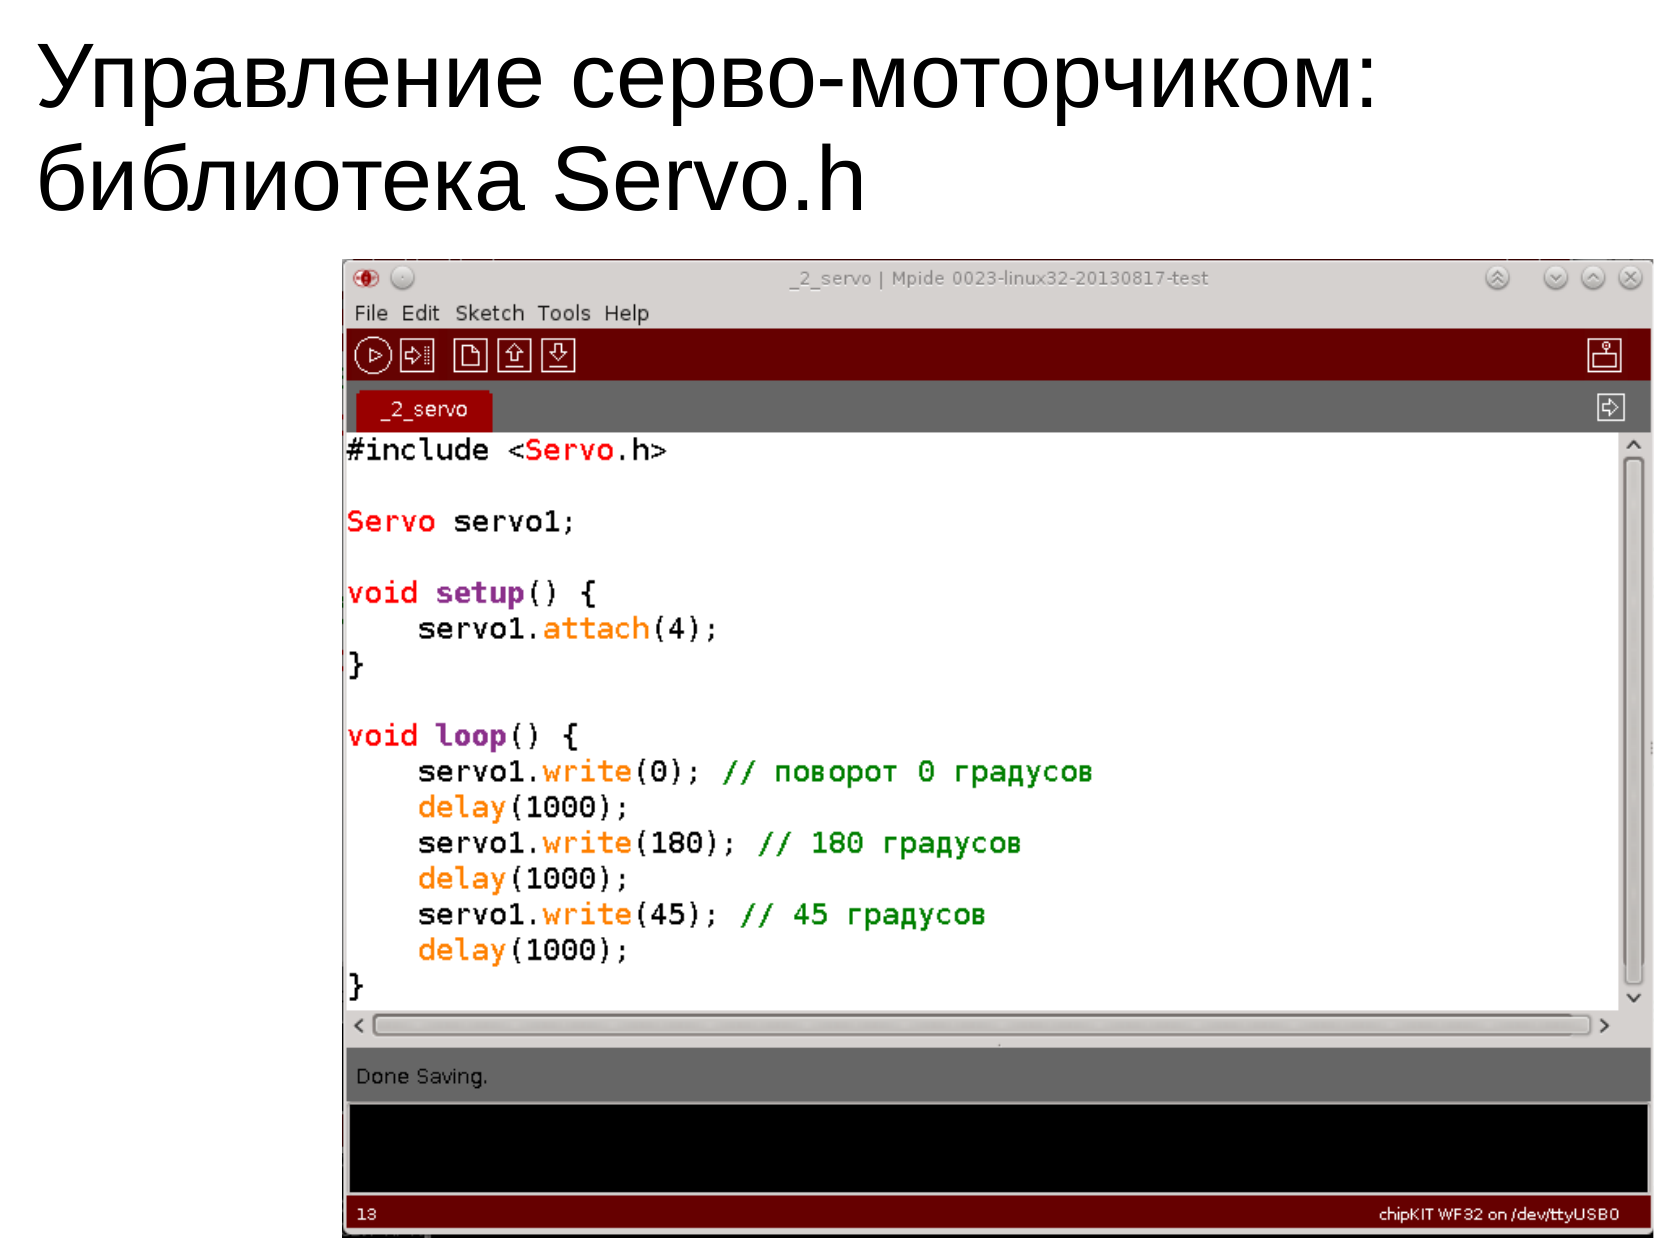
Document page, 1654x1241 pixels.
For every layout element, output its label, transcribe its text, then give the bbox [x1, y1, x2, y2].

picture [342, 259, 1654, 1238]
title Управление серво-моторчиком: библиотека Servo.h [35, 23, 1524, 231]
